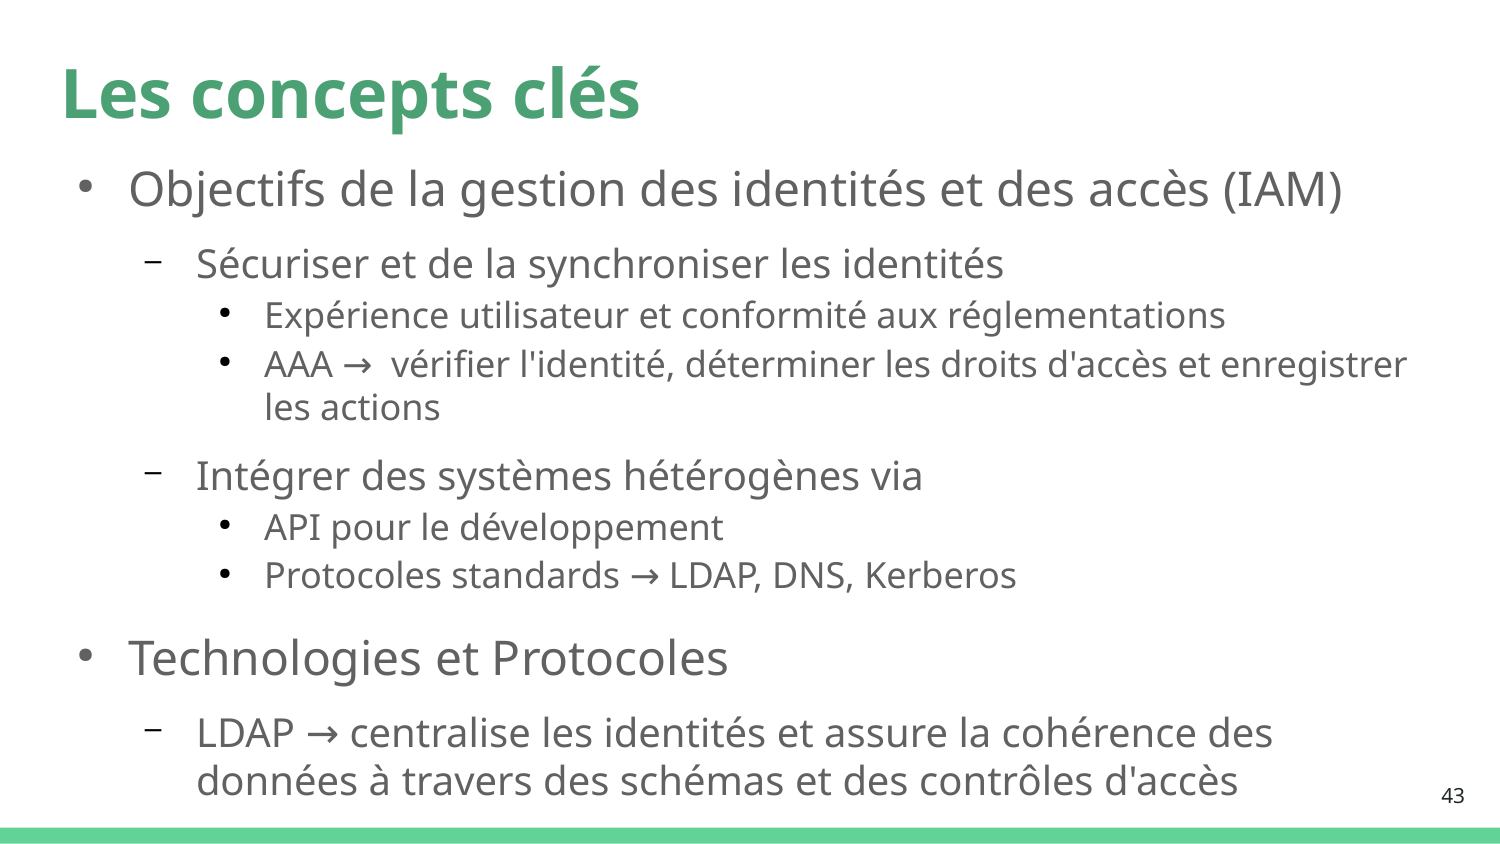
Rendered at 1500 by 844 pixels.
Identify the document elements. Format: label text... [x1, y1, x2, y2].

slide_number <numéro> [1389, 764, 1480, 830]
list Objectifs de la gestion des identités et des accès (IAM) Sécuriser et de la synchroniser les identités Expérience utilisateur et conformité aux réglementations AAA → vérifier l'identité, déterminer les droits d'accès et enregistrer les actions Intégrer des systèmes hétérogènes via API pour le développement Protocoles standards → LDAP, DNS, Kerberos Technologies et Protocoles LDAP → centralise les identités et assure la cohérence des données à travers des schémas et des contrôles d'accès [45, 148, 1426, 826]
title Les concepts clés [45, 22, 1443, 148]
